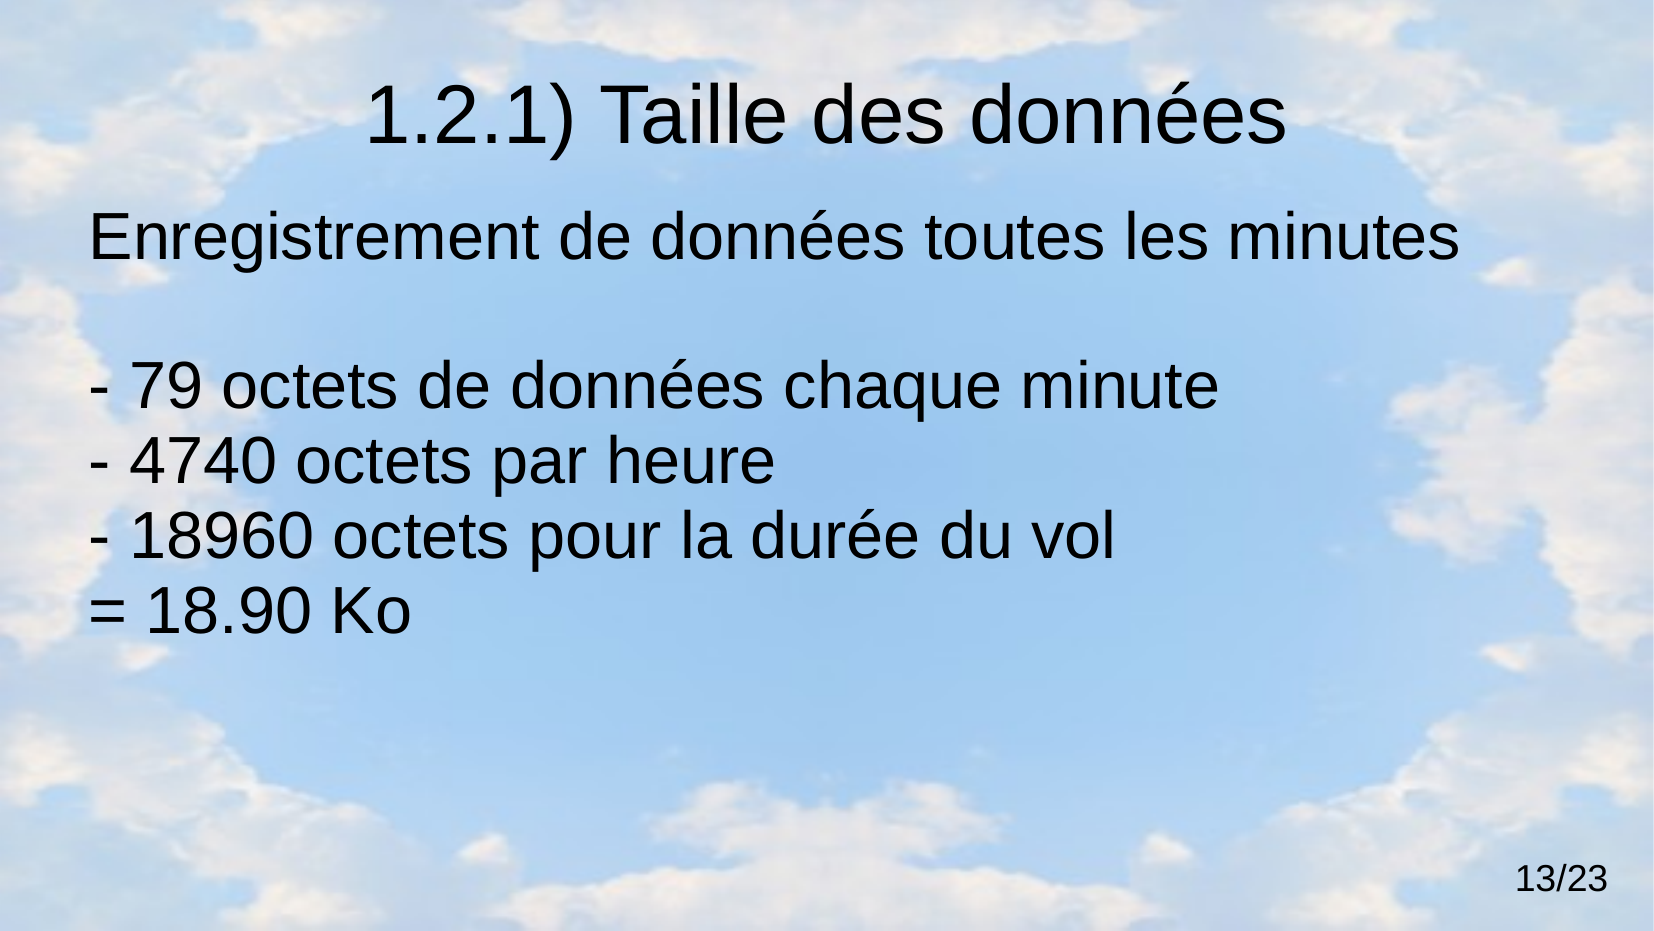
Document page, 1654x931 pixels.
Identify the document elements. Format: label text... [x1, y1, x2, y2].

text_box 1/23 [1500, 850, 1654, 921]
picture [0, 0, 1654, 931]
title 1.2.1) Taille des données [82, 37, 1571, 193]
subtitle Enregistrement de données toutes les minutes - 79 octets de données chaque minute - 4740 octets par heure - 18960 octets pour la durée du vol = 18.90 Ko [88, 198, 1577, 798]
